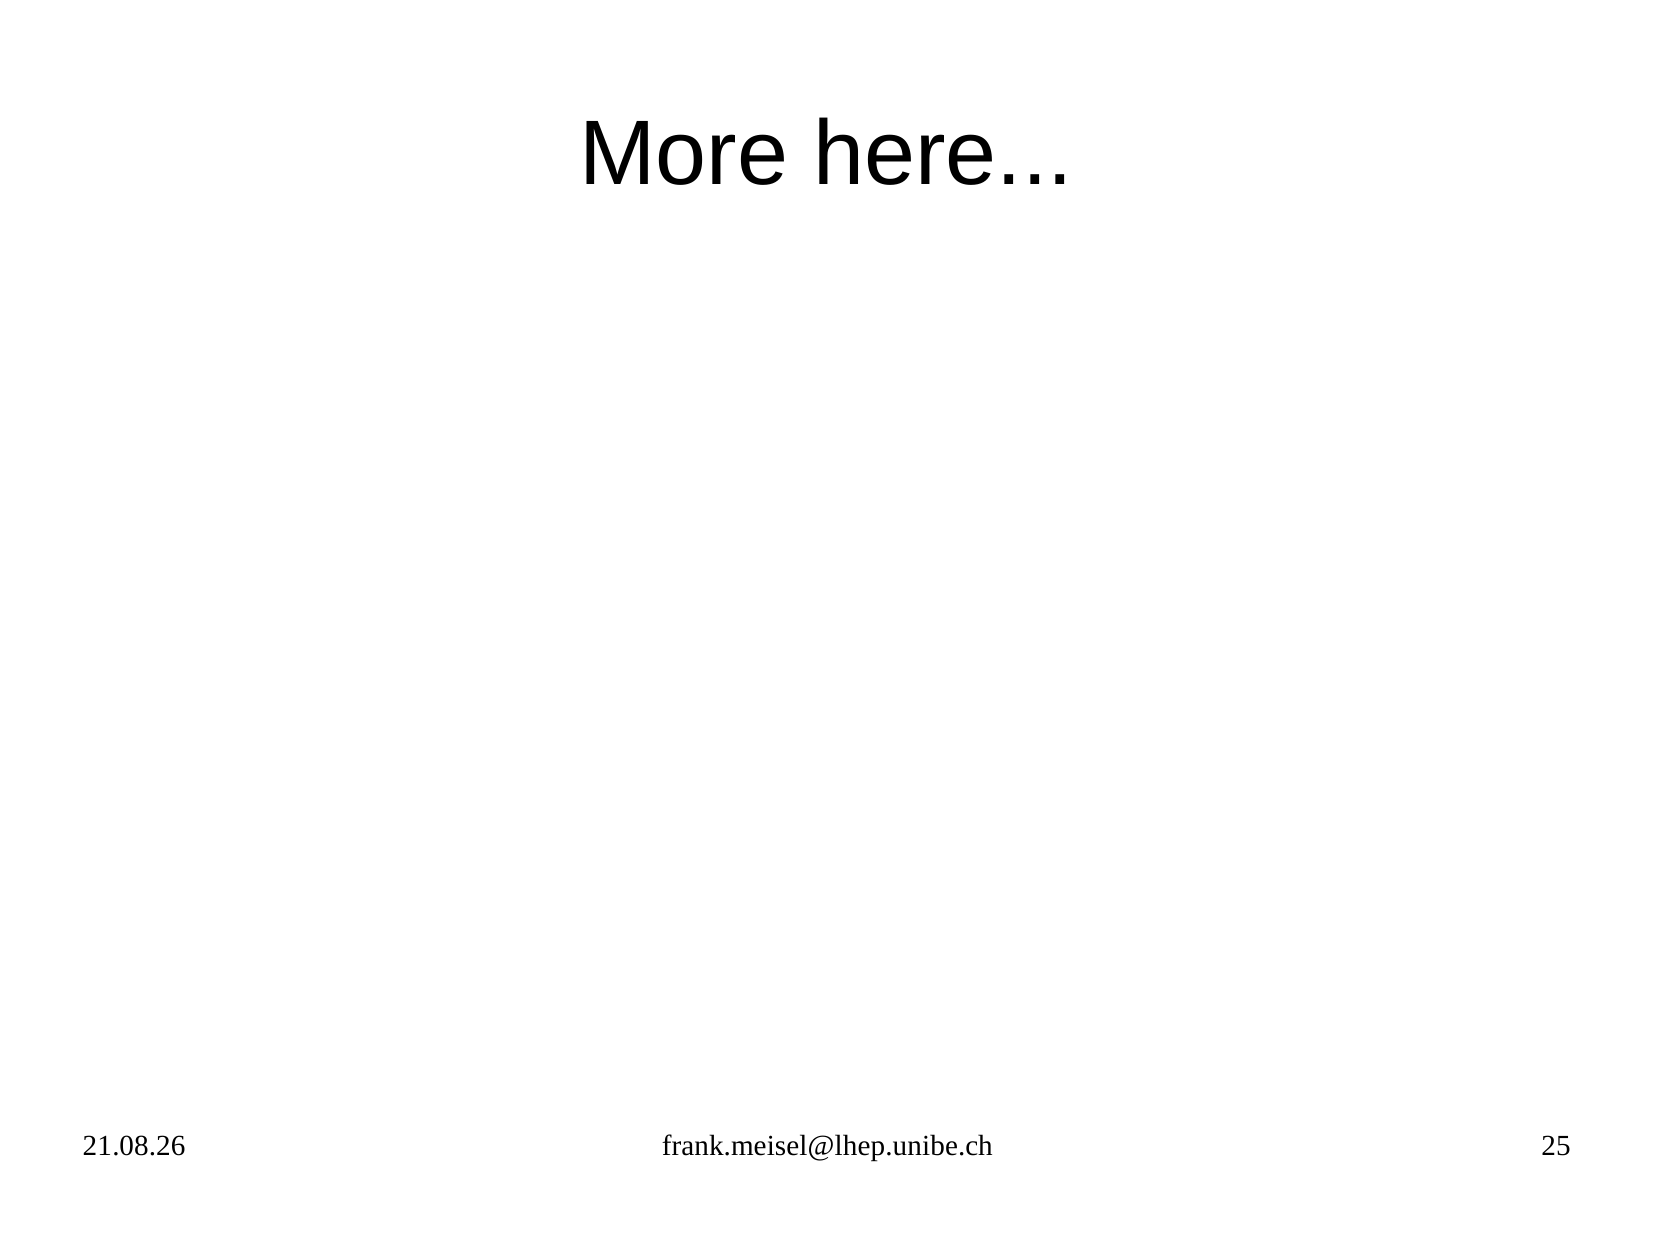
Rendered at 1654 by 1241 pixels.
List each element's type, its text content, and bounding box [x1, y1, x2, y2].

title More here... [82, 49, 1571, 257]
